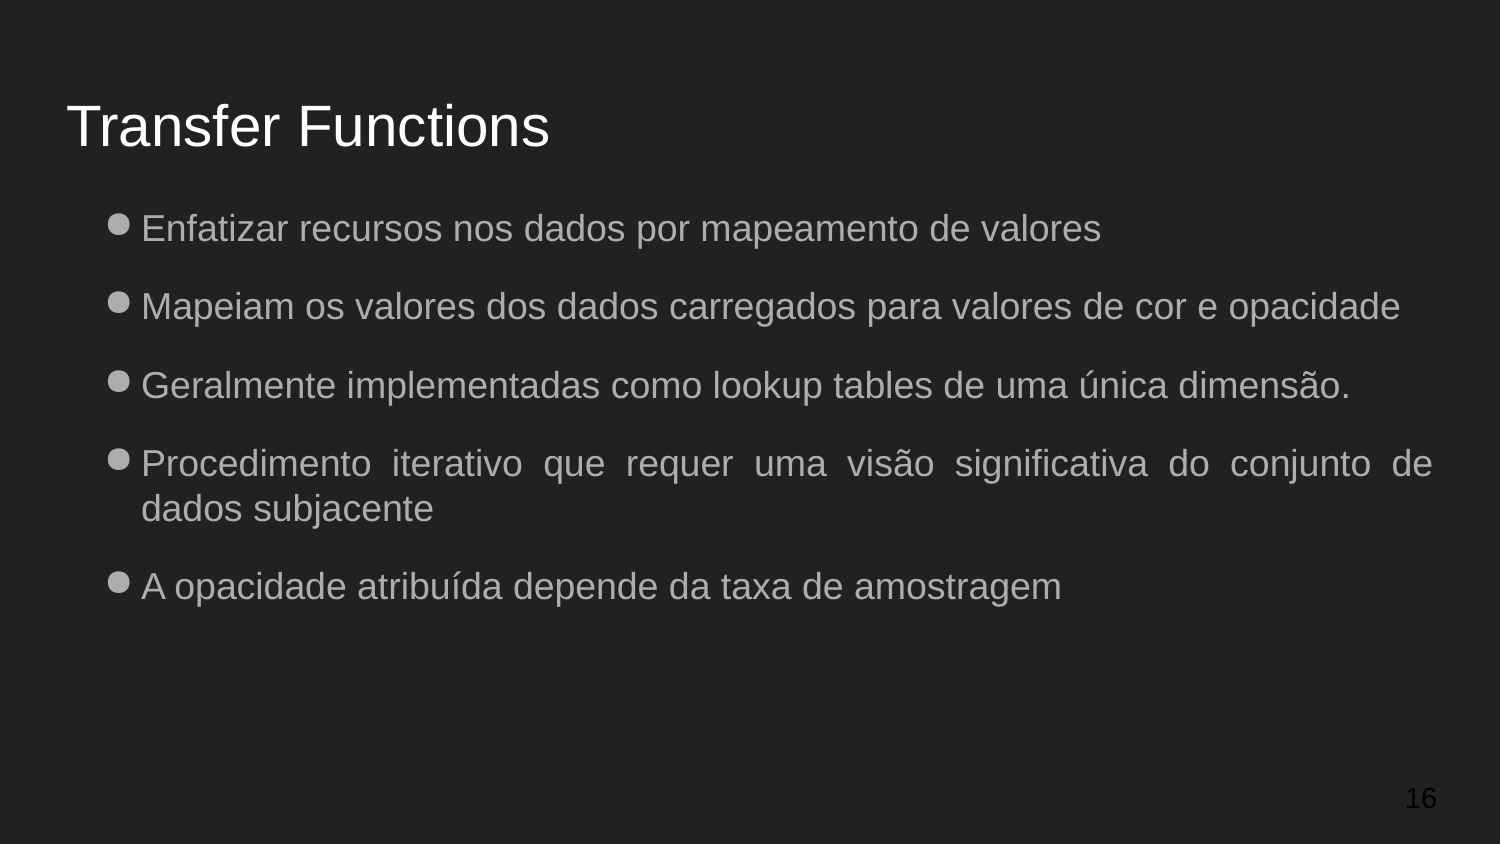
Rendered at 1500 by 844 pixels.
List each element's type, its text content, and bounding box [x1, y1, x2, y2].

list Enfatizar recursos nos dados por mapeamento de valores Mapeiam os valores dos dados carregados para valores de cor e opacidade Geralmente implementadas como lookup tables de uma única dimensão. Procedimento iterativo que requer uma visão significativa do conjunto de dados subjacente A opacidade atribuída depende da taxa de amostragem [51, 189, 1449, 750]
slide_number <number> [1389, 764, 1480, 830]
title Transfer Functions [51, 72, 1449, 167]
